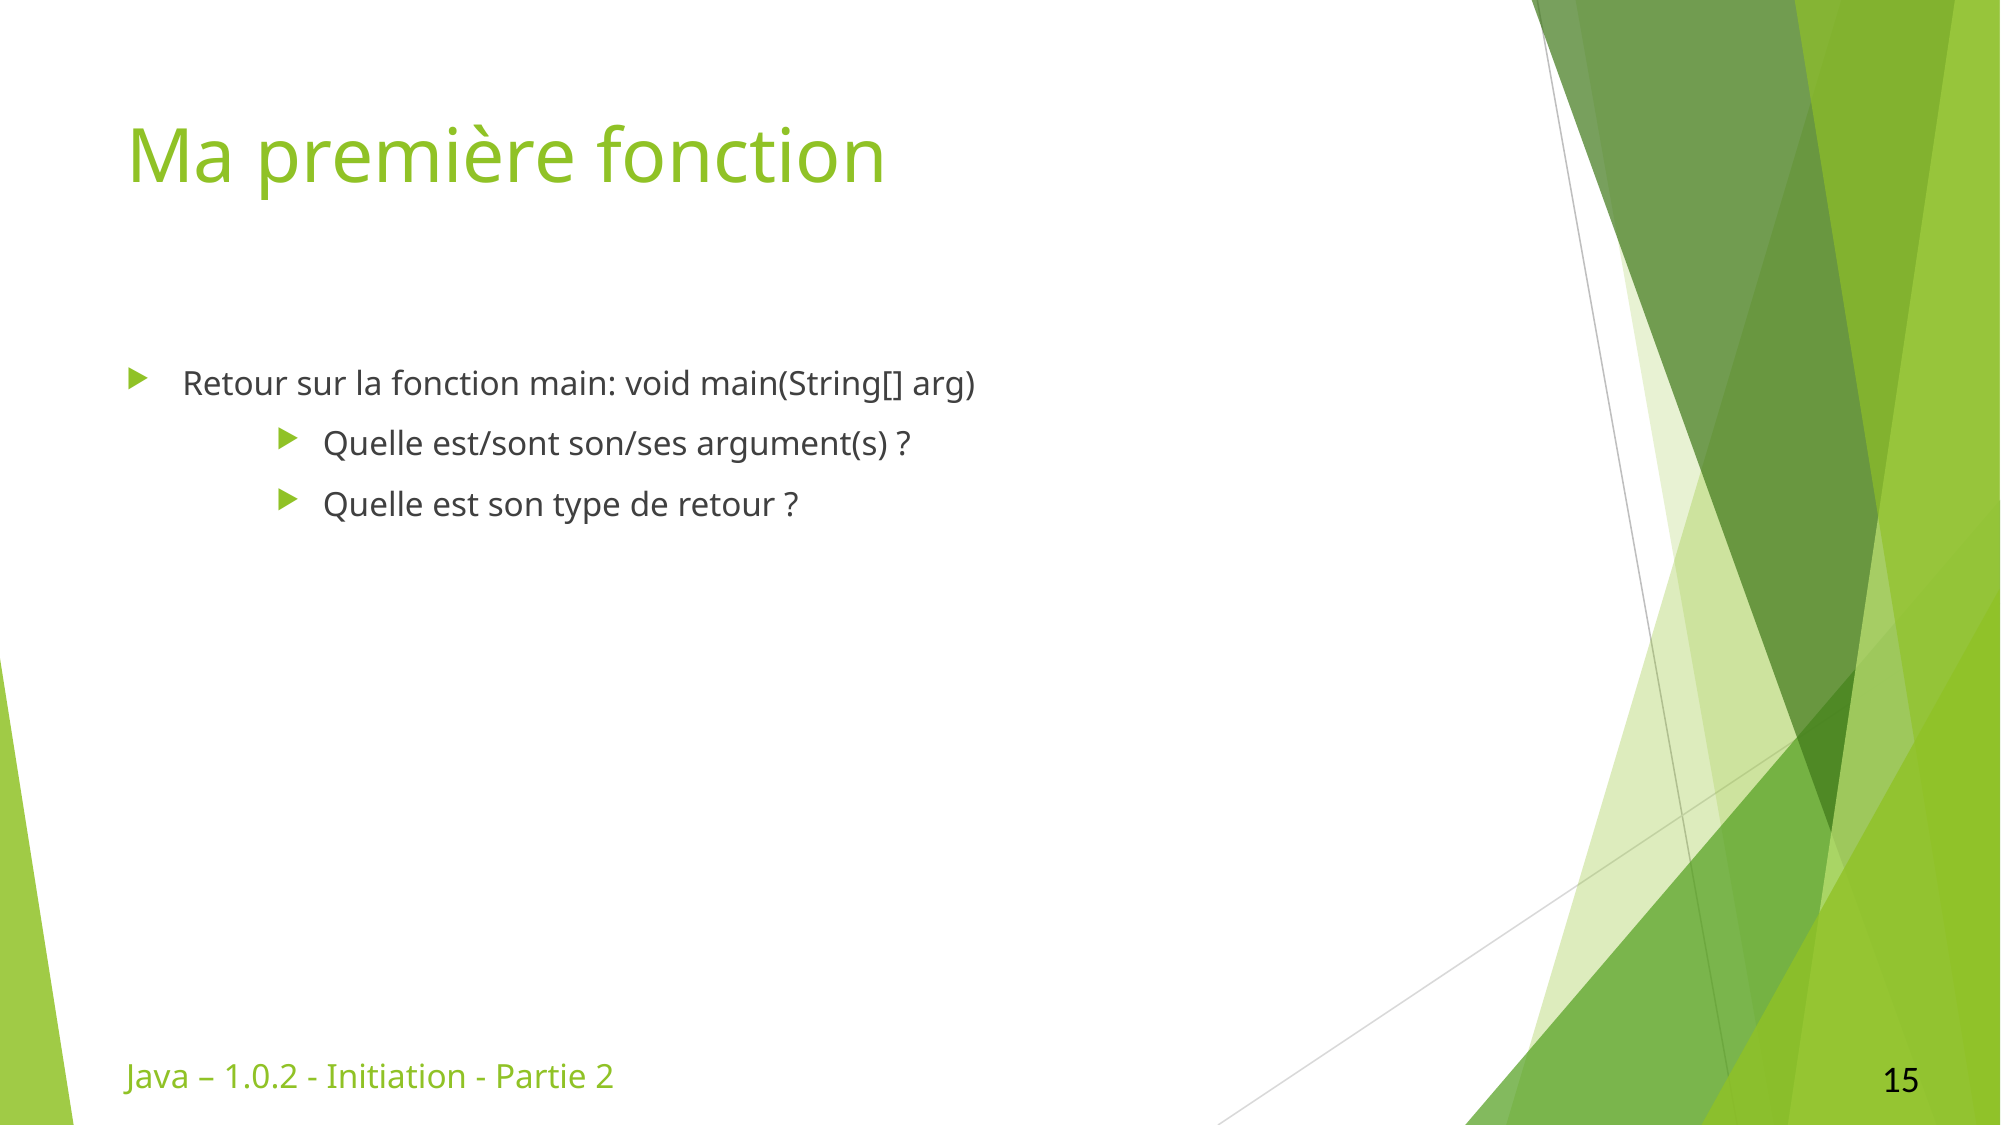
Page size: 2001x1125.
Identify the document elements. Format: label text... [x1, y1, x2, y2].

text_box Java – 1.0.2 - Initiation - Partie 2 [111, 1047, 1094, 1109]
list Retour sur la fonction main: void main(String[] arg) Quelle est/sont son/ses argument(s) ? Quelle est son type de retour ? [111, 354, 1522, 1048]
title Ma première fonction [111, 99, 1522, 317]
text_box [1866, 1047, 1979, 1108]
